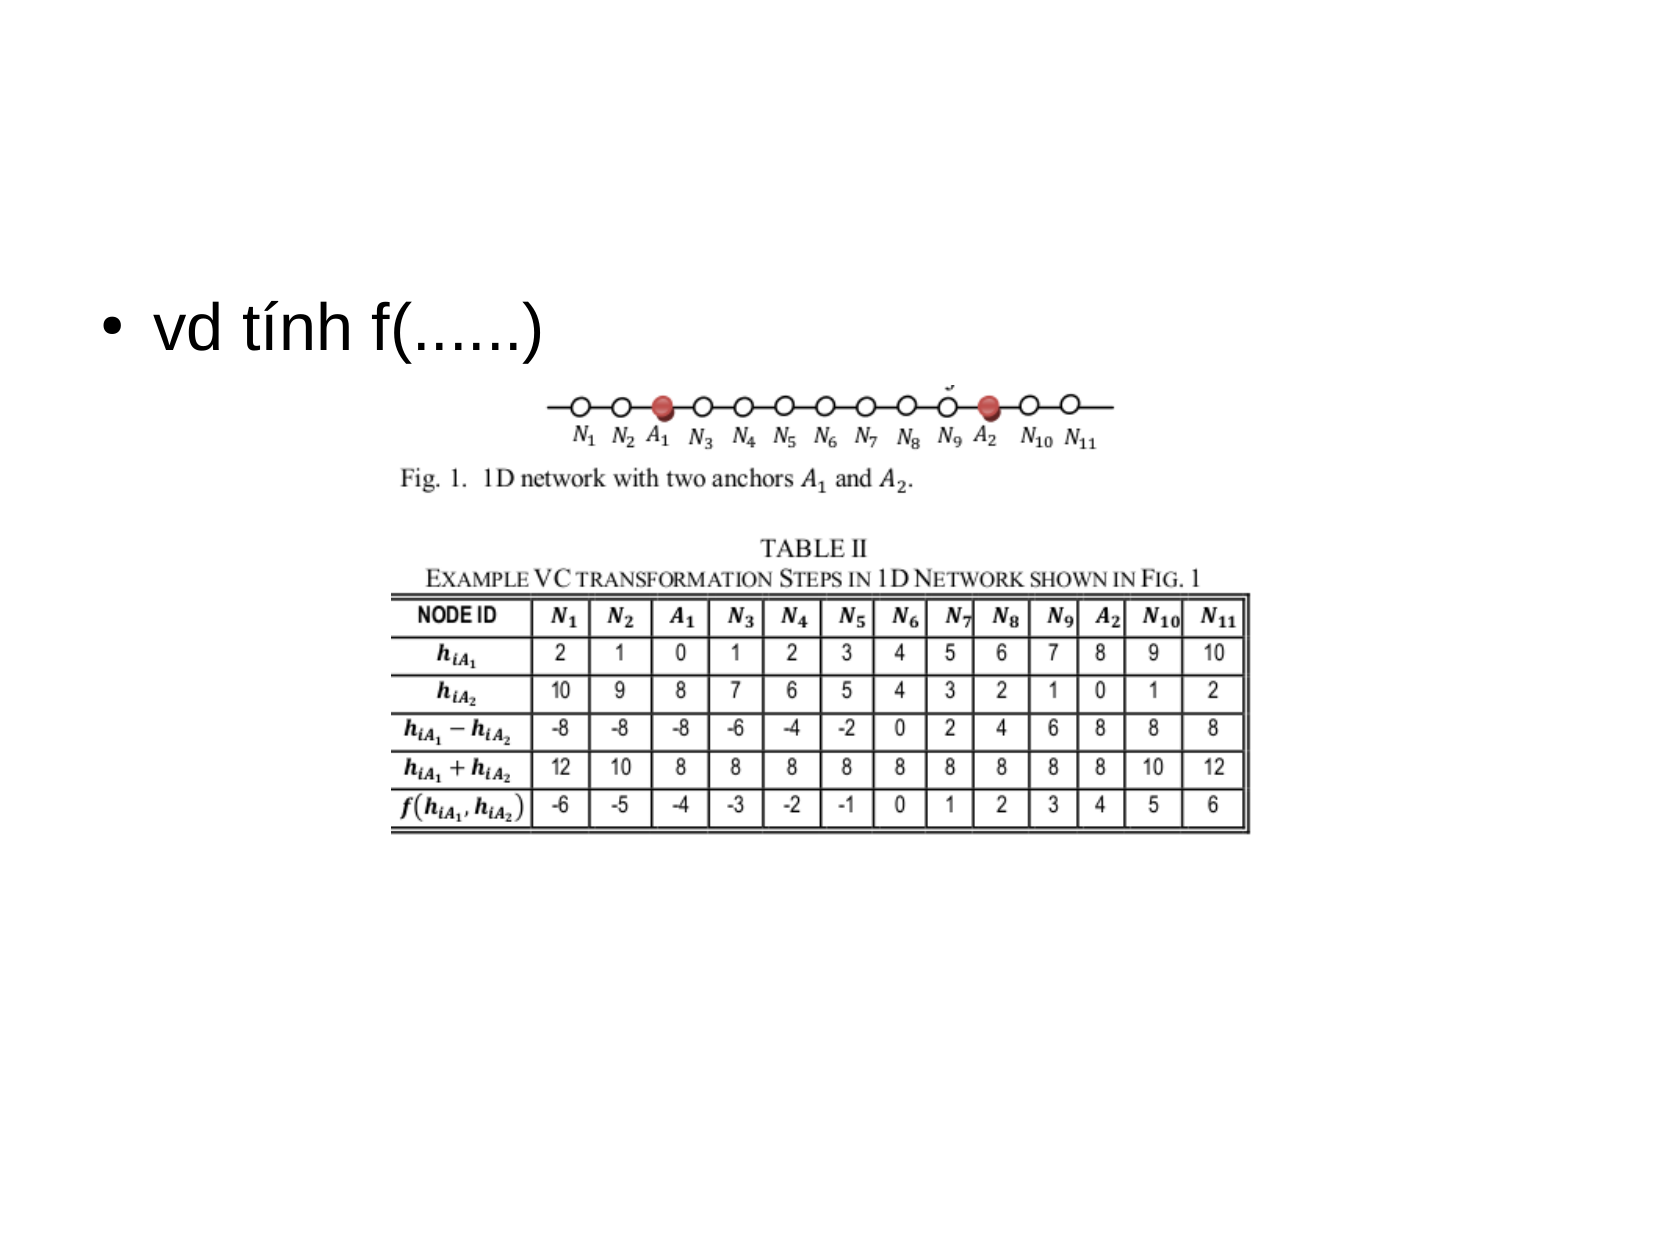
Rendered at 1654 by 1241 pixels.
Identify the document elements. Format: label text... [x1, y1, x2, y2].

picture [391, 385, 1288, 869]
list vd tính f(......) [82, 290, 1538, 1010]
